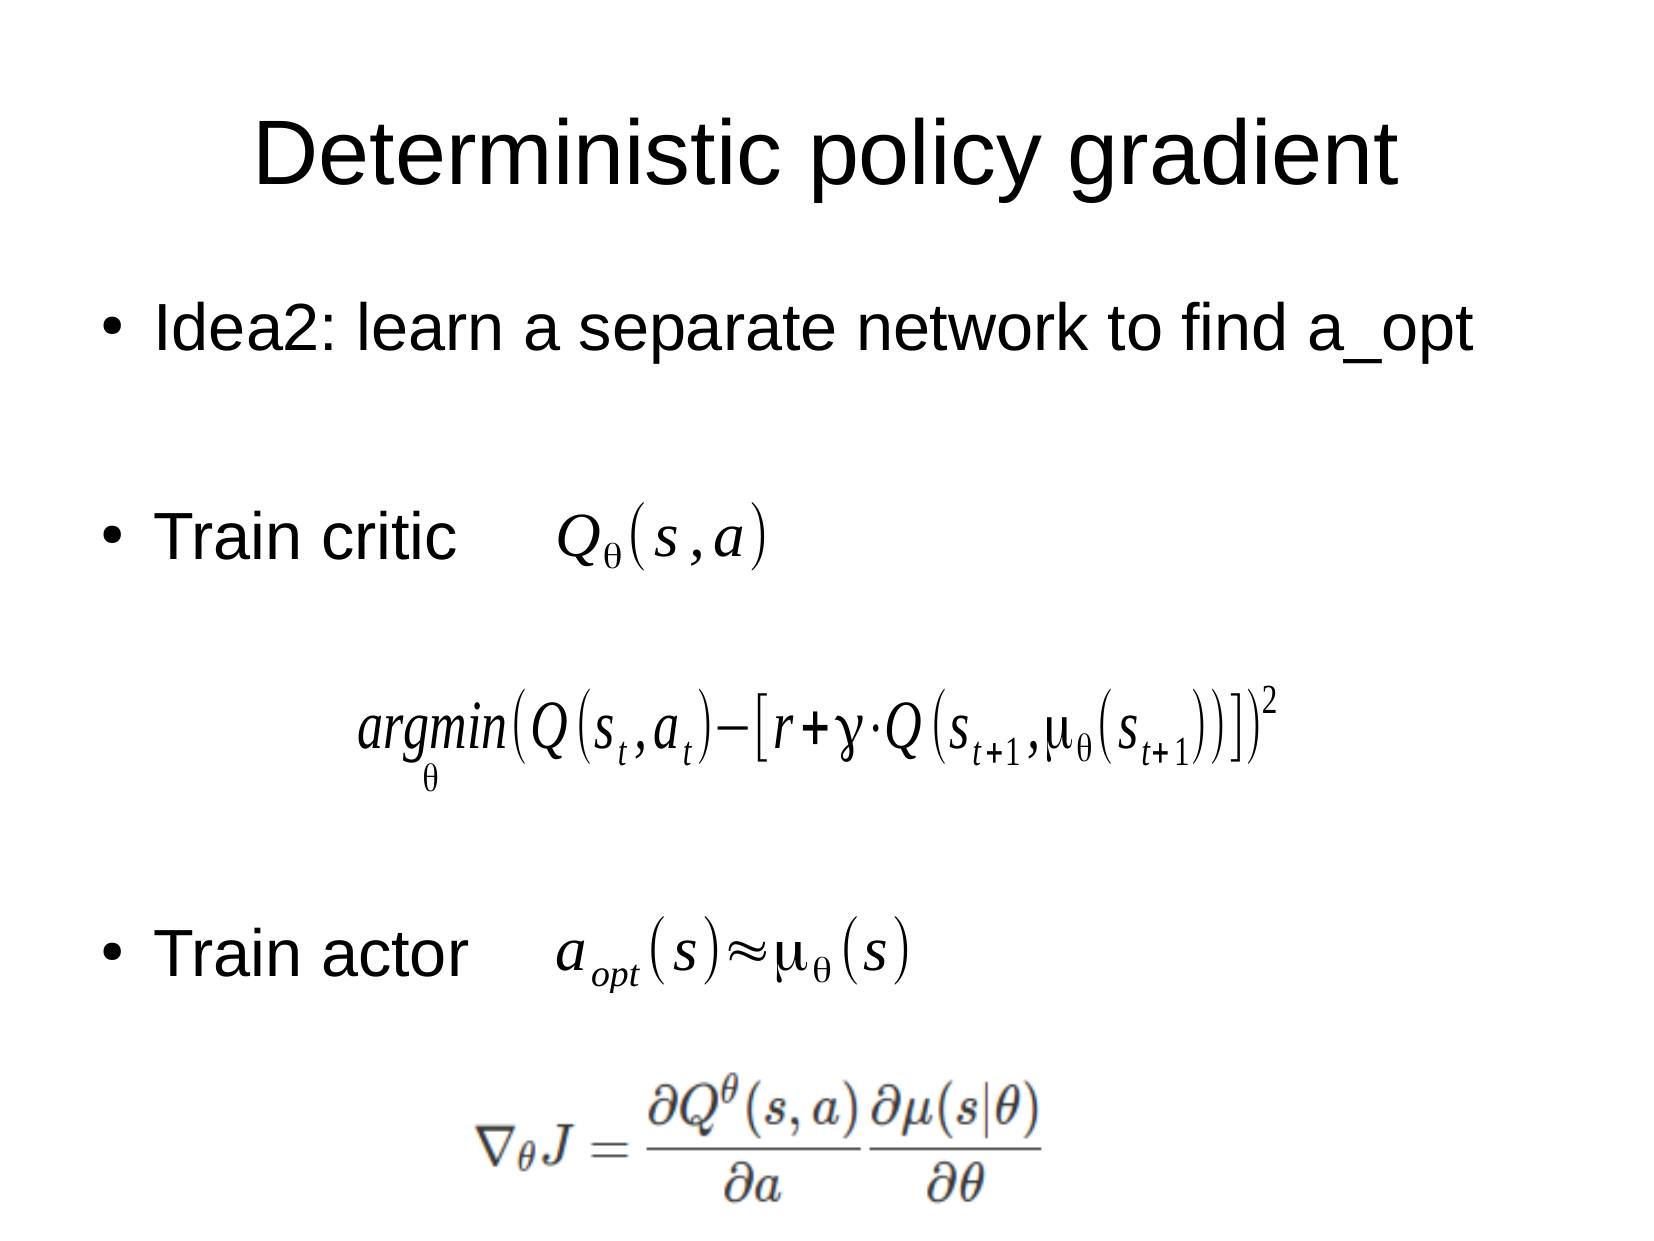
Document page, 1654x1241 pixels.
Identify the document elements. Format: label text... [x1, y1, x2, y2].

picture [451, 1064, 1082, 1228]
chart [539, 497, 785, 574]
chart [344, 674, 1289, 795]
chart [539, 911, 930, 993]
title Deterministic policy gradient [82, 49, 1571, 257]
list Idea2: learn a separate network to find a_opt Train critic Train actor [82, 290, 1571, 1010]
